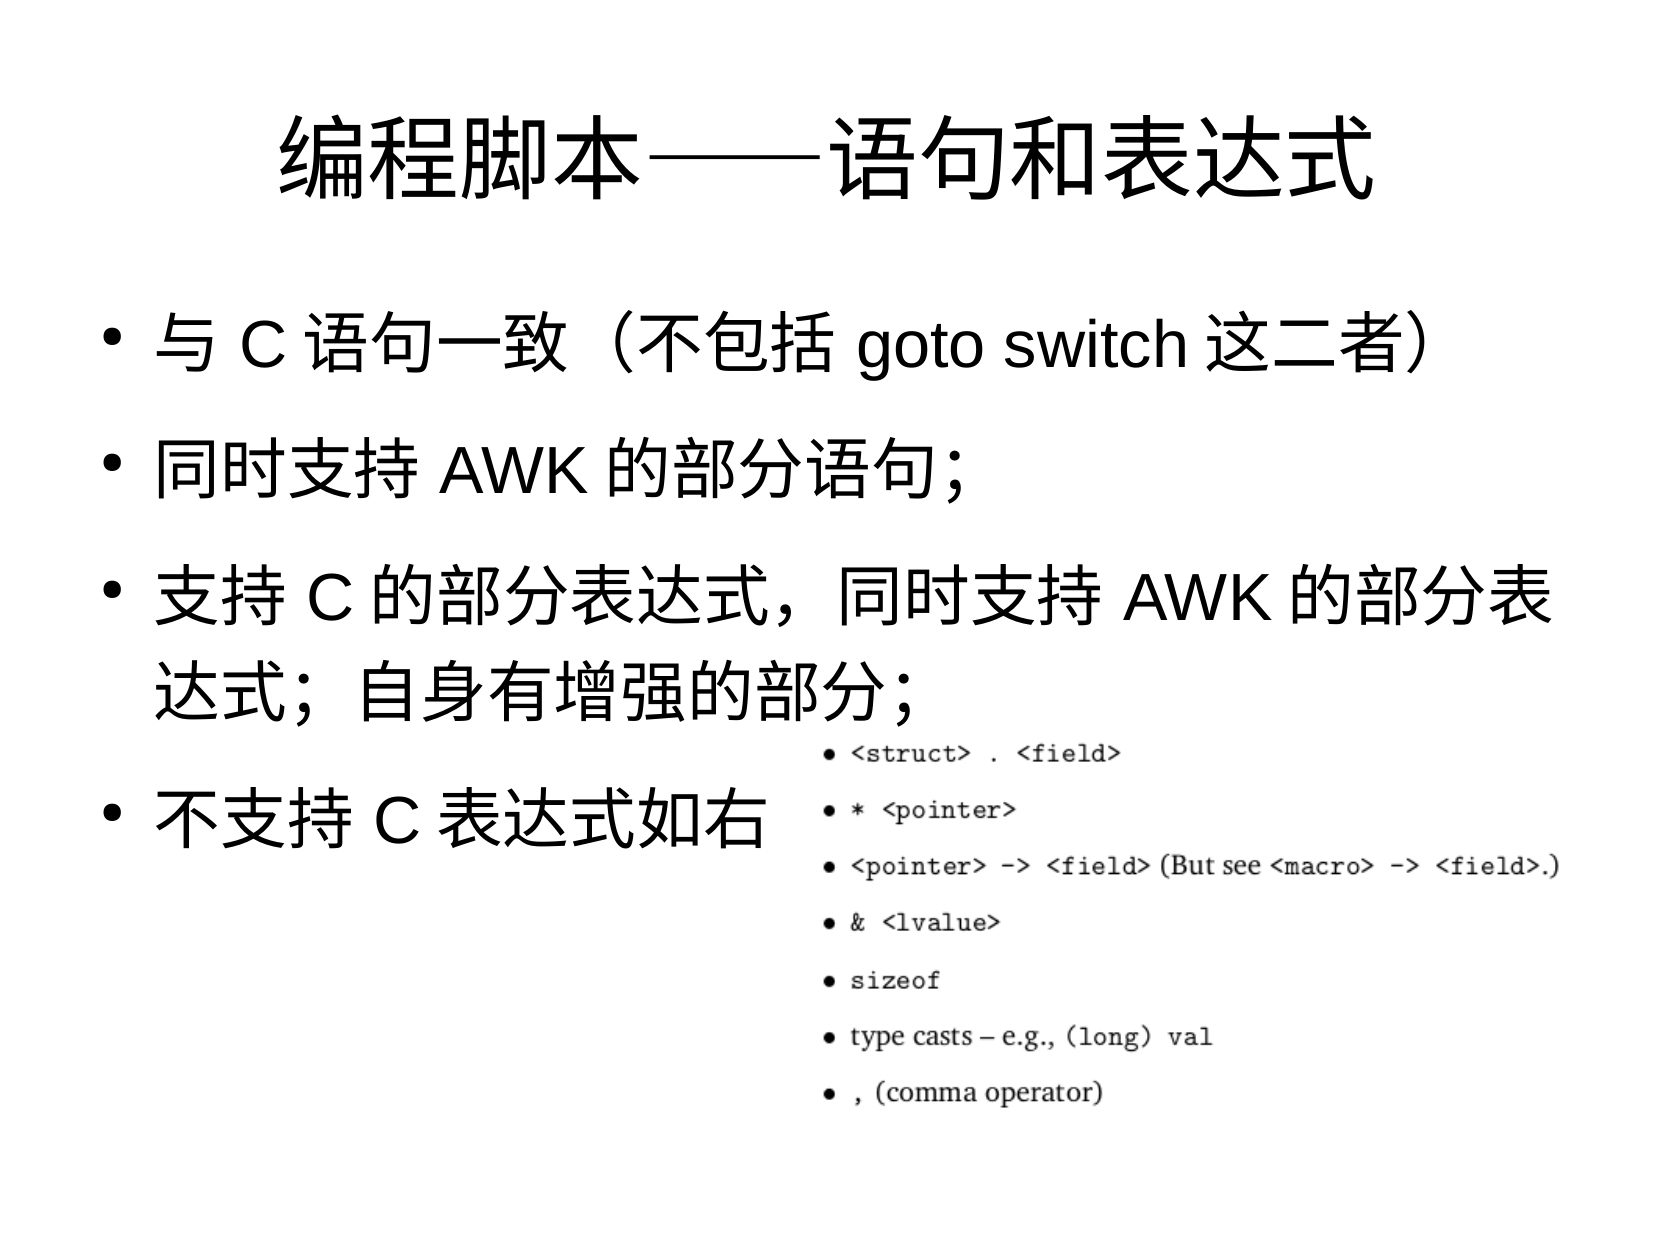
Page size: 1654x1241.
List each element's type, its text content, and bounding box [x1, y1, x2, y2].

list 与C语句一致（不包括goto switch这二者） 同时支持AWK的部分语句； 支持C的部分表达式，同时支持AWK的部分表达式；自身有增强的部分； 不支持C表达式如右 [82, 290, 1571, 1010]
picture [799, 729, 1579, 1125]
title 编程脚本——语句和表达式 [82, 49, 1571, 257]
